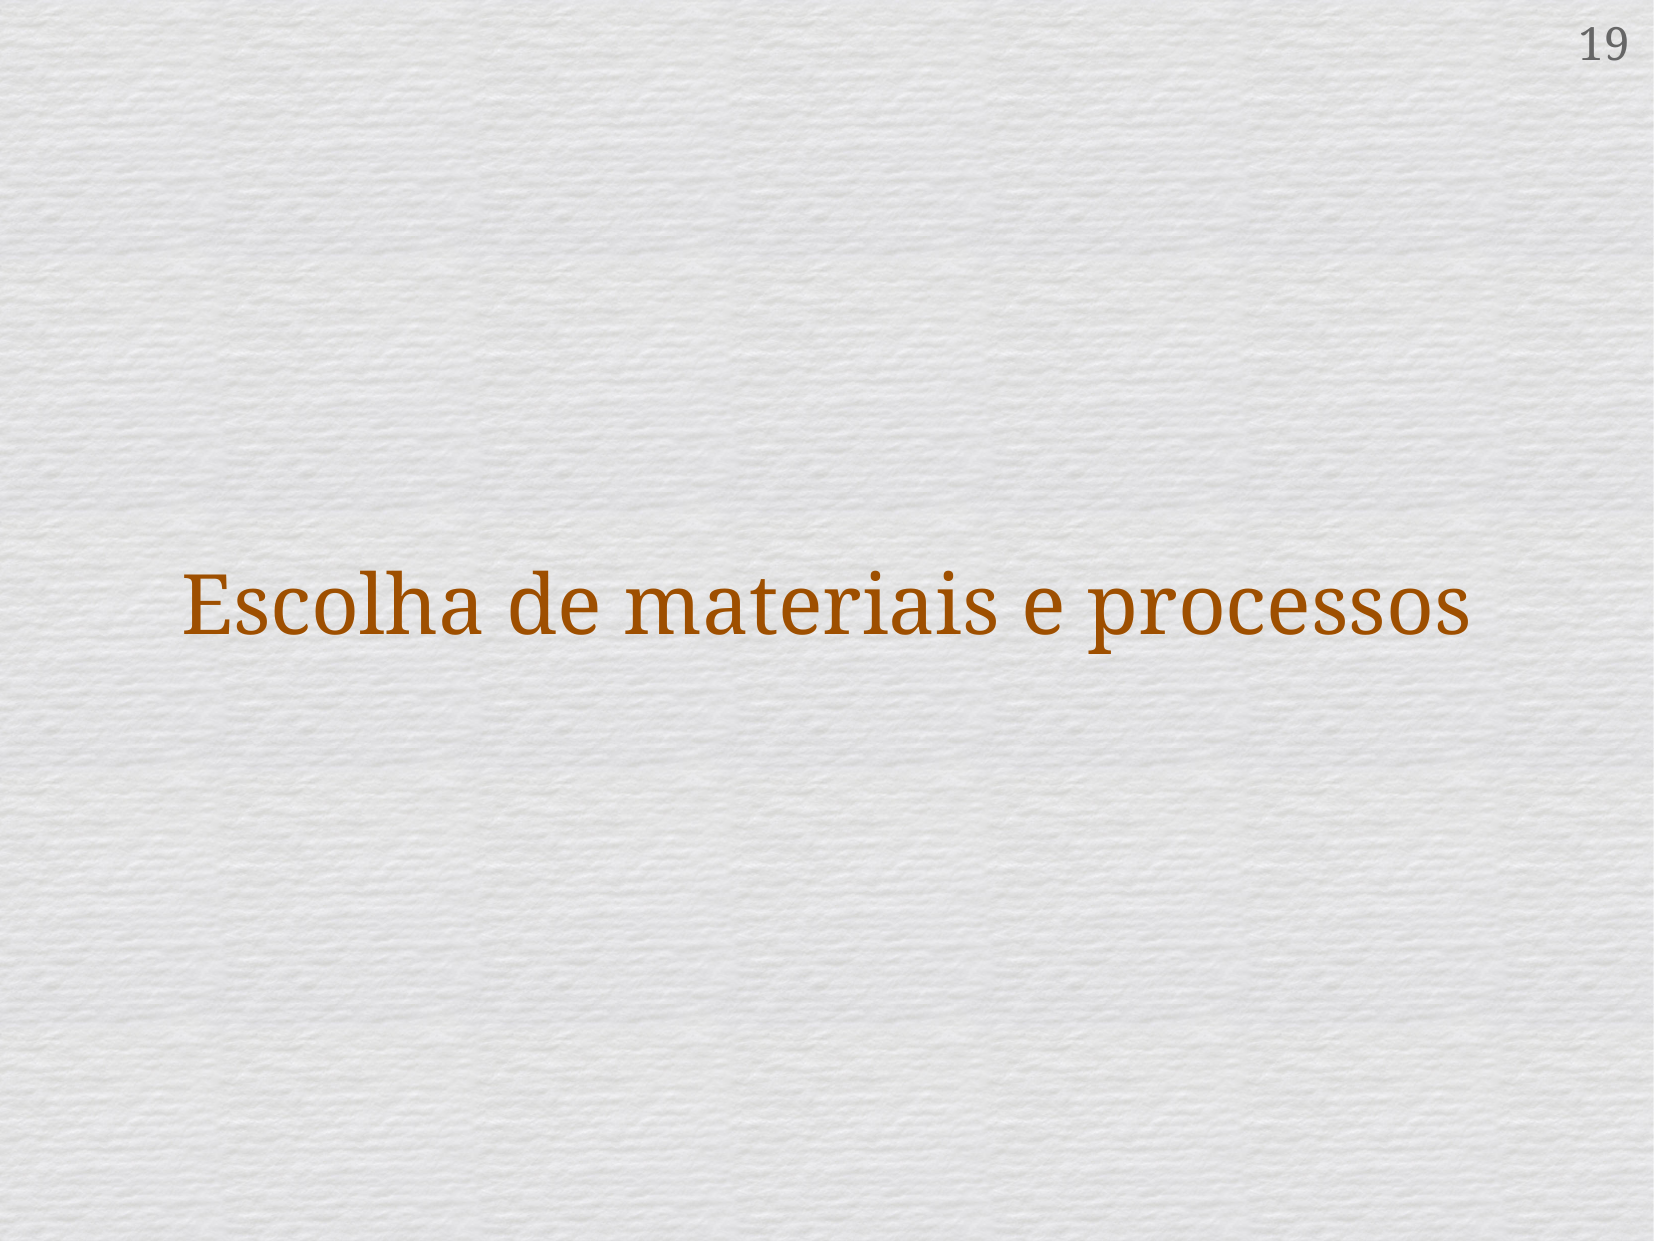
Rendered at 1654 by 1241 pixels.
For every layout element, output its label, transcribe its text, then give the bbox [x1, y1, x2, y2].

picture [0, 0, 1654, 1241]
title Escolha de materiais e processos [59, 0, 1595, 1211]
